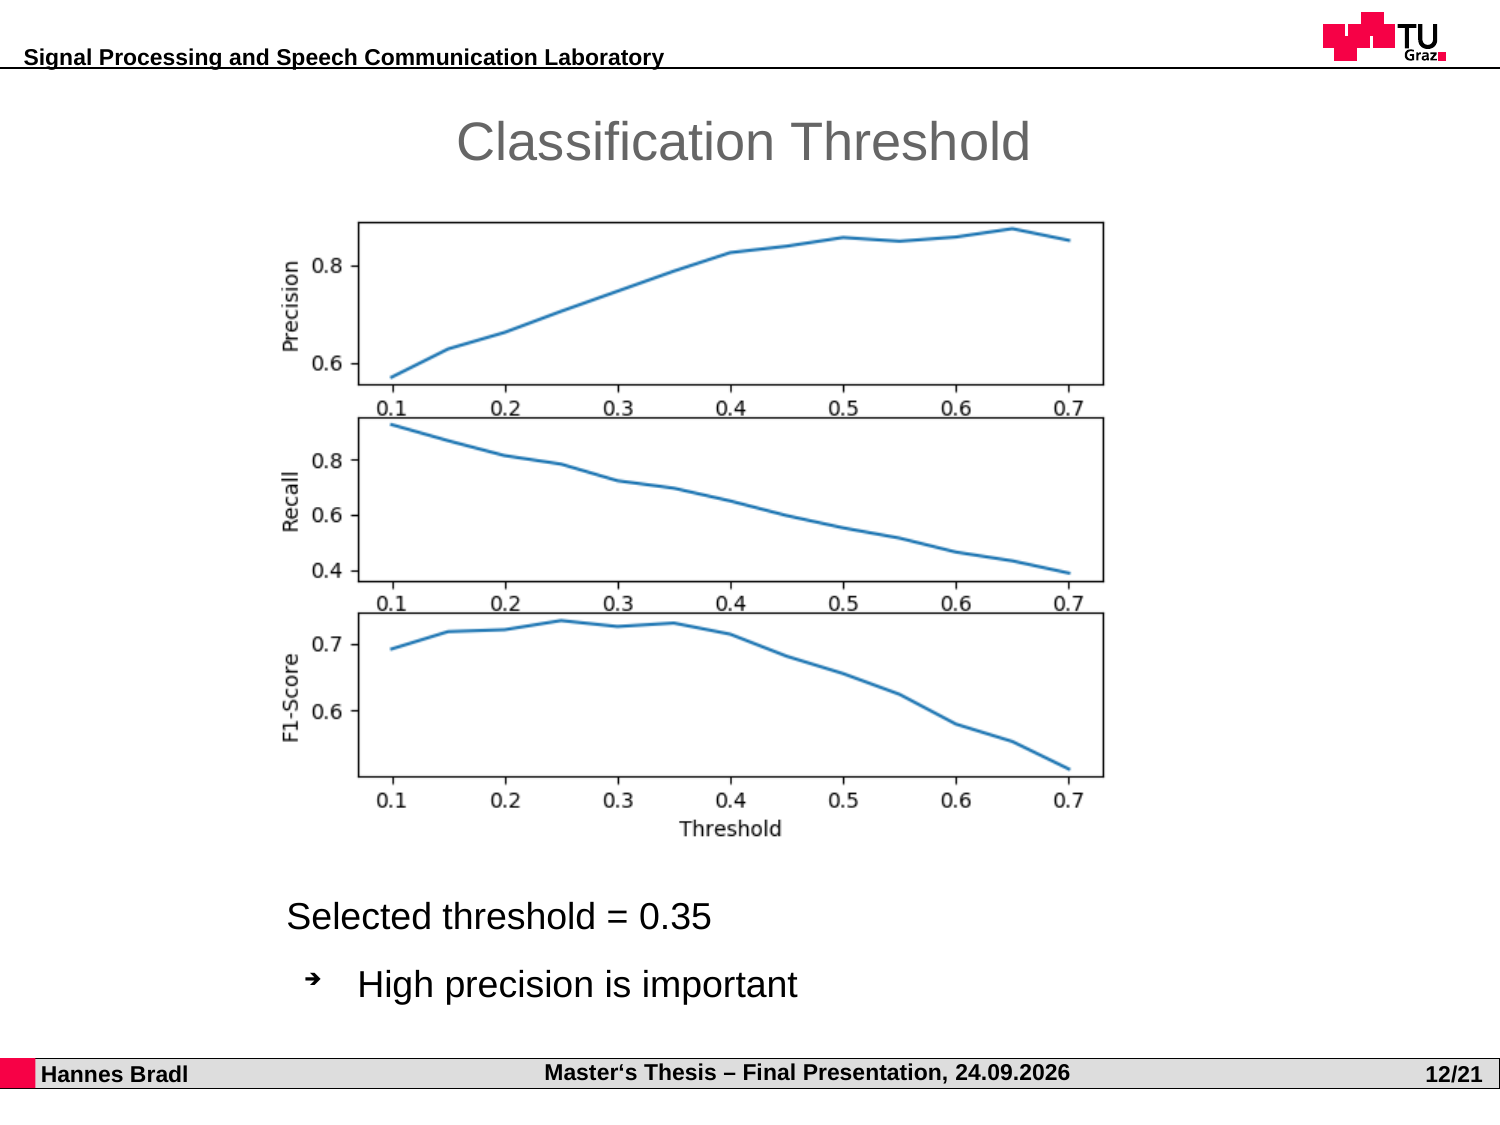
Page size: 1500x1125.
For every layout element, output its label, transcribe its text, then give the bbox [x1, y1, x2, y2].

list Classification Threshold [107, 106, 1382, 201]
picture [238, 206, 1199, 856]
list Selected threshold = 0.35 High precision is important [271, 862, 1300, 1051]
